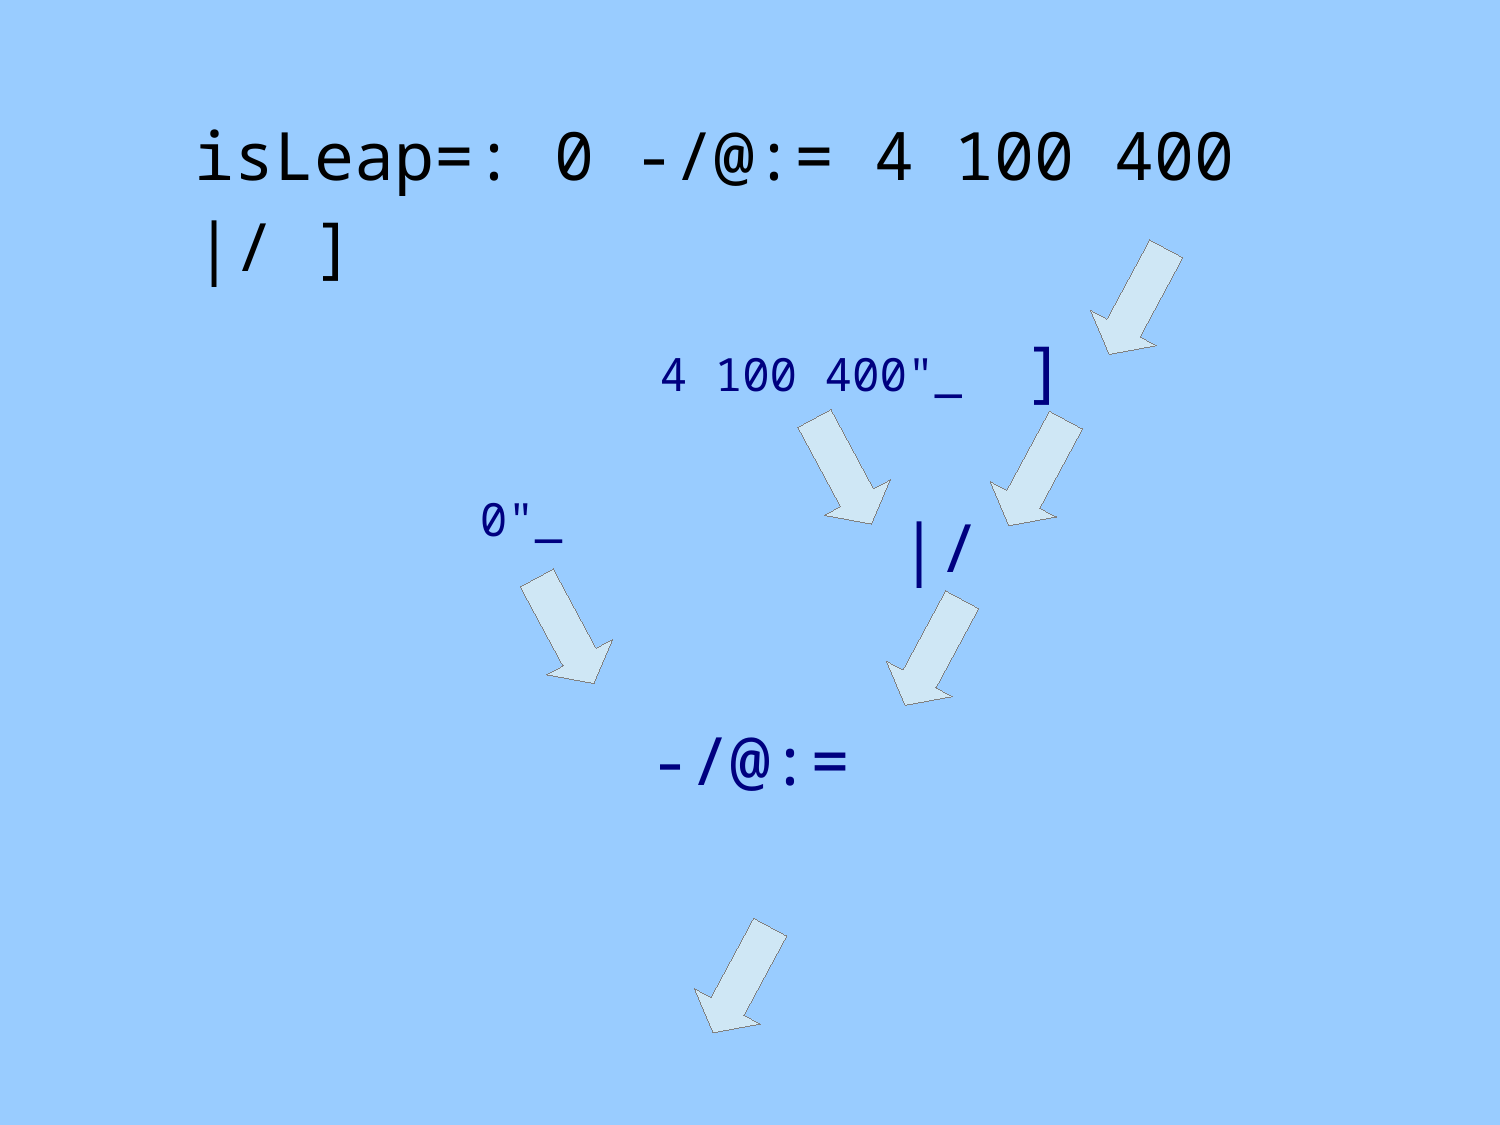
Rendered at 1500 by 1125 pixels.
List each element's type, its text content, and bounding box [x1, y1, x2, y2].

text_box 4 100 400"_ [645, 334, 1013, 428]
text_box [520, 568, 613, 684]
text_box [1090, 239, 1183, 355]
text_box isLeap=: 0 -/@:= 4 100 400 |/ ] [180, 101, 1441, 195]
text_box [990, 411, 1083, 526]
text_box [694, 918, 787, 1033]
text_box |/ [884, 493, 1012, 587]
text_box 0"_ [465, 479, 676, 601]
text_box [886, 590, 979, 706]
text_box [797, 409, 891, 525]
text_box -/@:= [635, 706, 882, 800]
text_box ] [1010, 316, 1078, 411]
